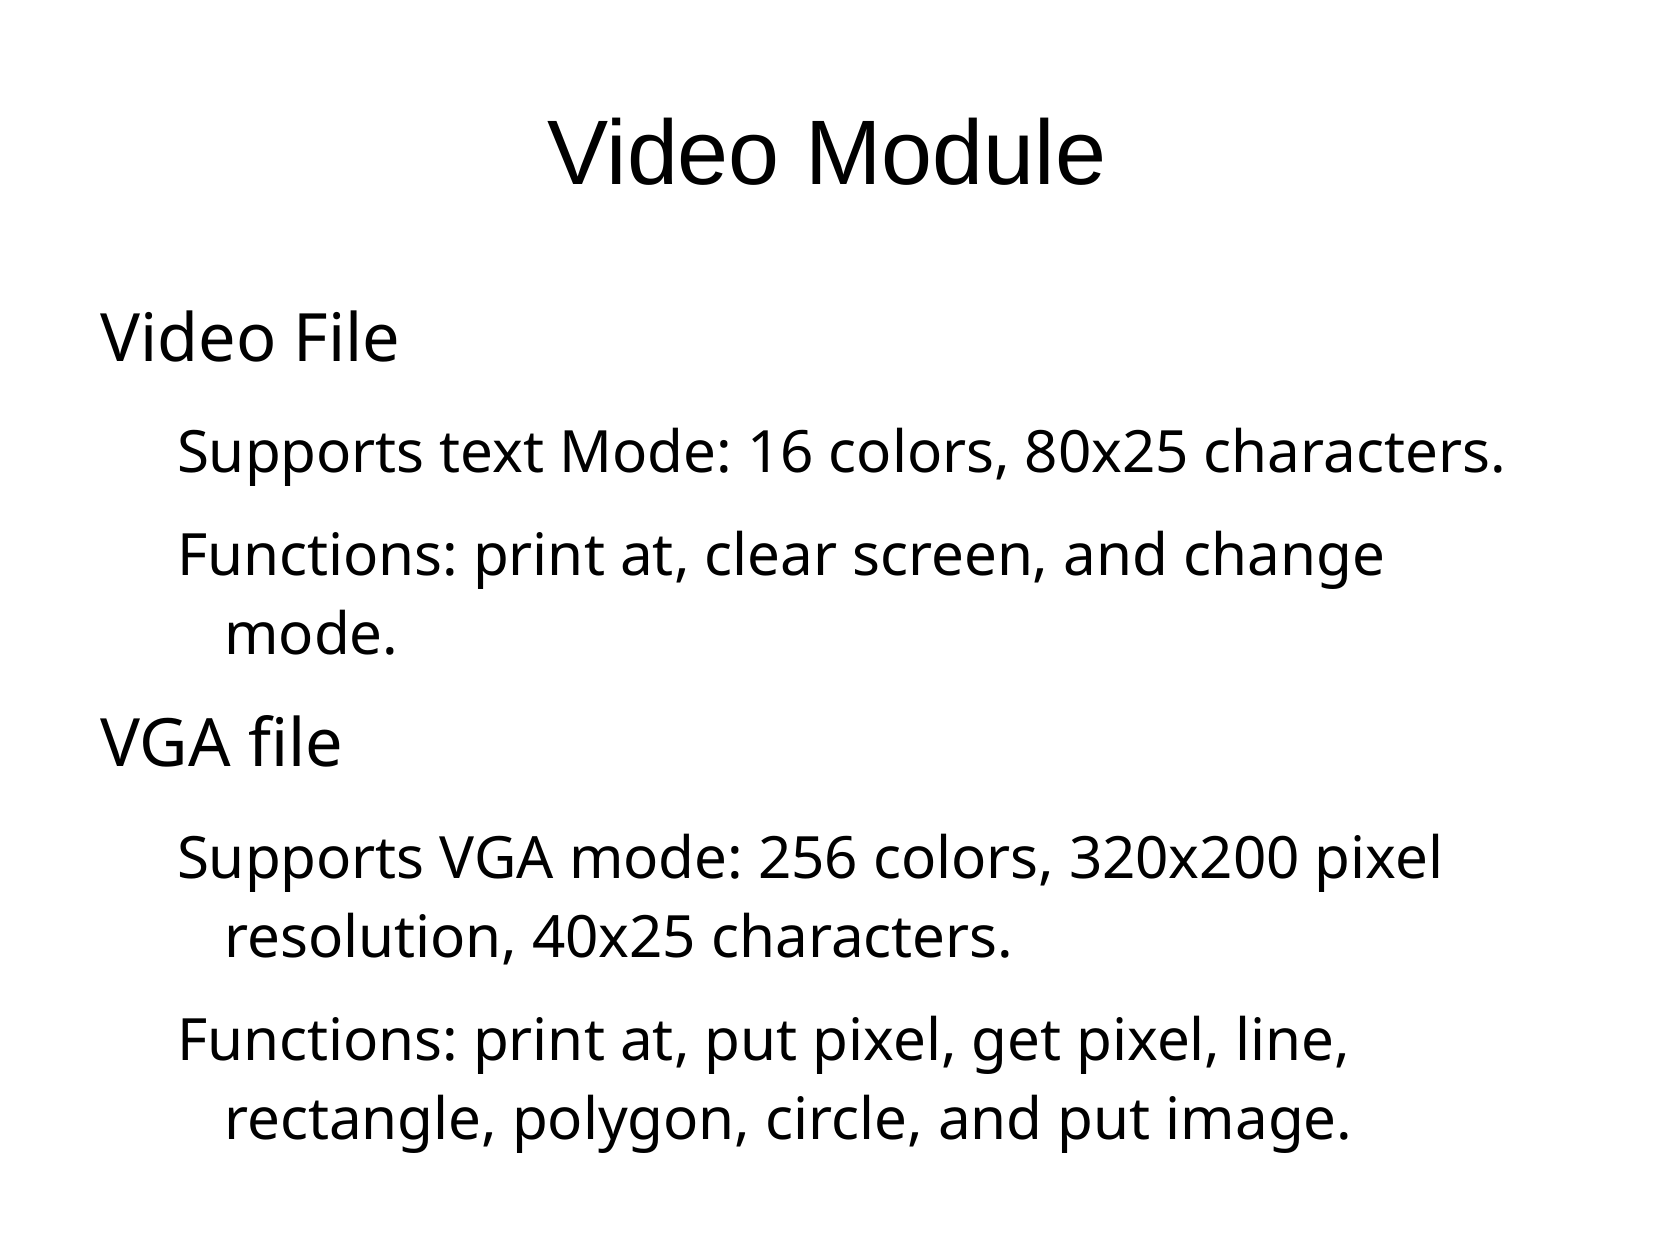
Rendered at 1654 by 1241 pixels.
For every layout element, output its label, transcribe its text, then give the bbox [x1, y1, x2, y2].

list Video File Supports text Mode: 16 colors, 80x25 characters. Functions: print at, clear screen, and change mode. VGA file Supports VGA mode: 256 colors, 320x200 pixel resolution, 40x25 characters. Functions: print at, put pixel, get pixel, line, rectangle, polygon, circle, and put image. [82, 290, 1571, 1094]
title Video Module [82, 56, 1571, 250]
